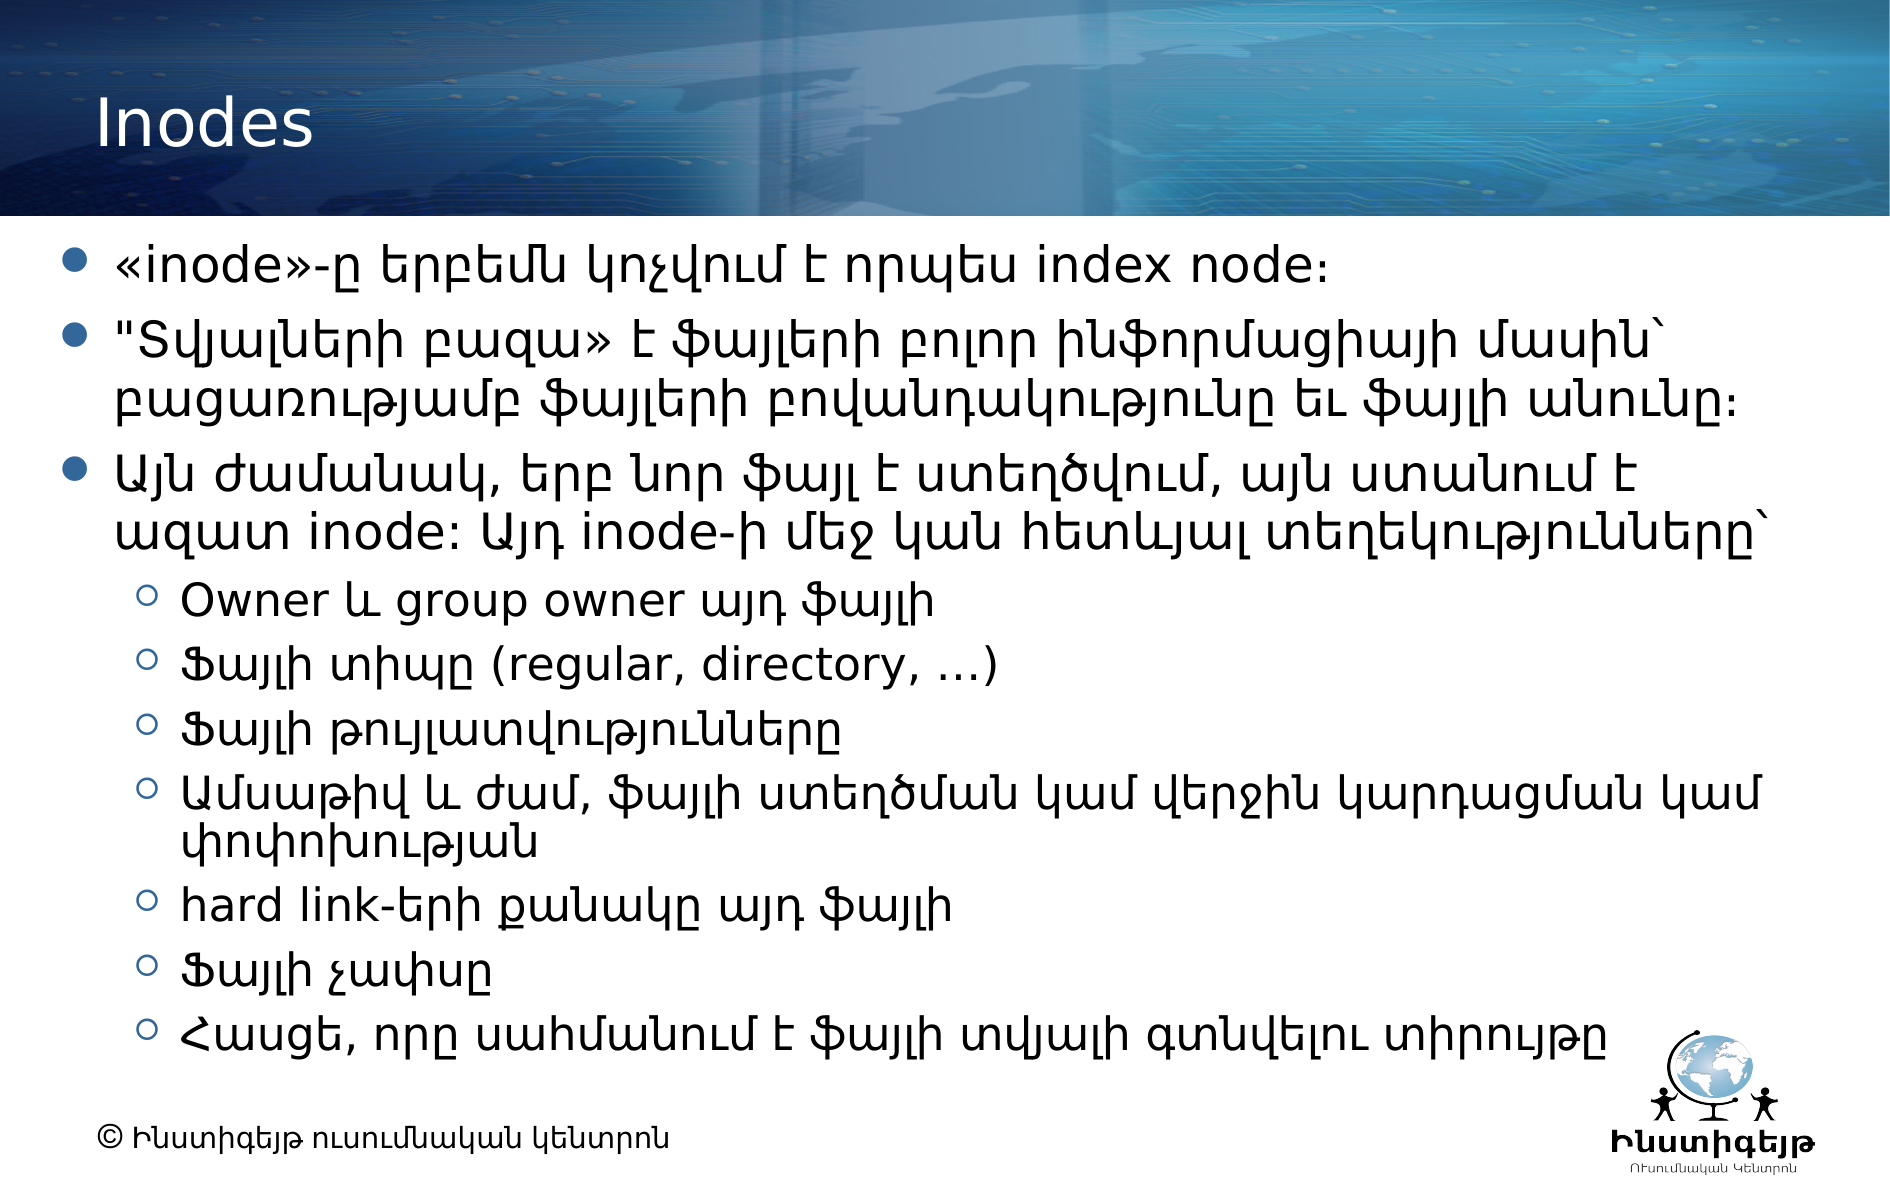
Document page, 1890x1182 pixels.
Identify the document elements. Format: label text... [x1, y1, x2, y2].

list «inode»-ը երբեմն կոչվում է որպես index node։ "Տվյալների բազա» է ֆայլերի բոլոր ինֆորմացիայի մասին՝ բացառությամբ ֆայլերի բովանդակությունը եւ ֆայլի անունը։ Այն ժամանակ, երբ նոր ֆայլ է ստեղծվում, այն ստանում է ազատ inode: Այդ inode-ի մեջ կան հետևյալ տեղեկությունները՝ Owner և group owner այդ ֆայլի Ֆայլի տիպը (regular, directory, …) Ֆայլի թույլատվությունները Ամսաթիվ և ժամ, ֆայլի ստեղծման կամ վերջին կարդացման կամ փոփոխության hard link-երի քանակը այդ ֆայլի Ֆայլի չափսը Հասցե, որը սահմանում է ֆայլի տվյալի գտնվելու տիրույթը [59, 236, 1831, 1061]
title Inodes [94, 47, 1793, 217]
picture [0, 0, 1890, 216]
picture [1612, 1061, 1815, 1175]
